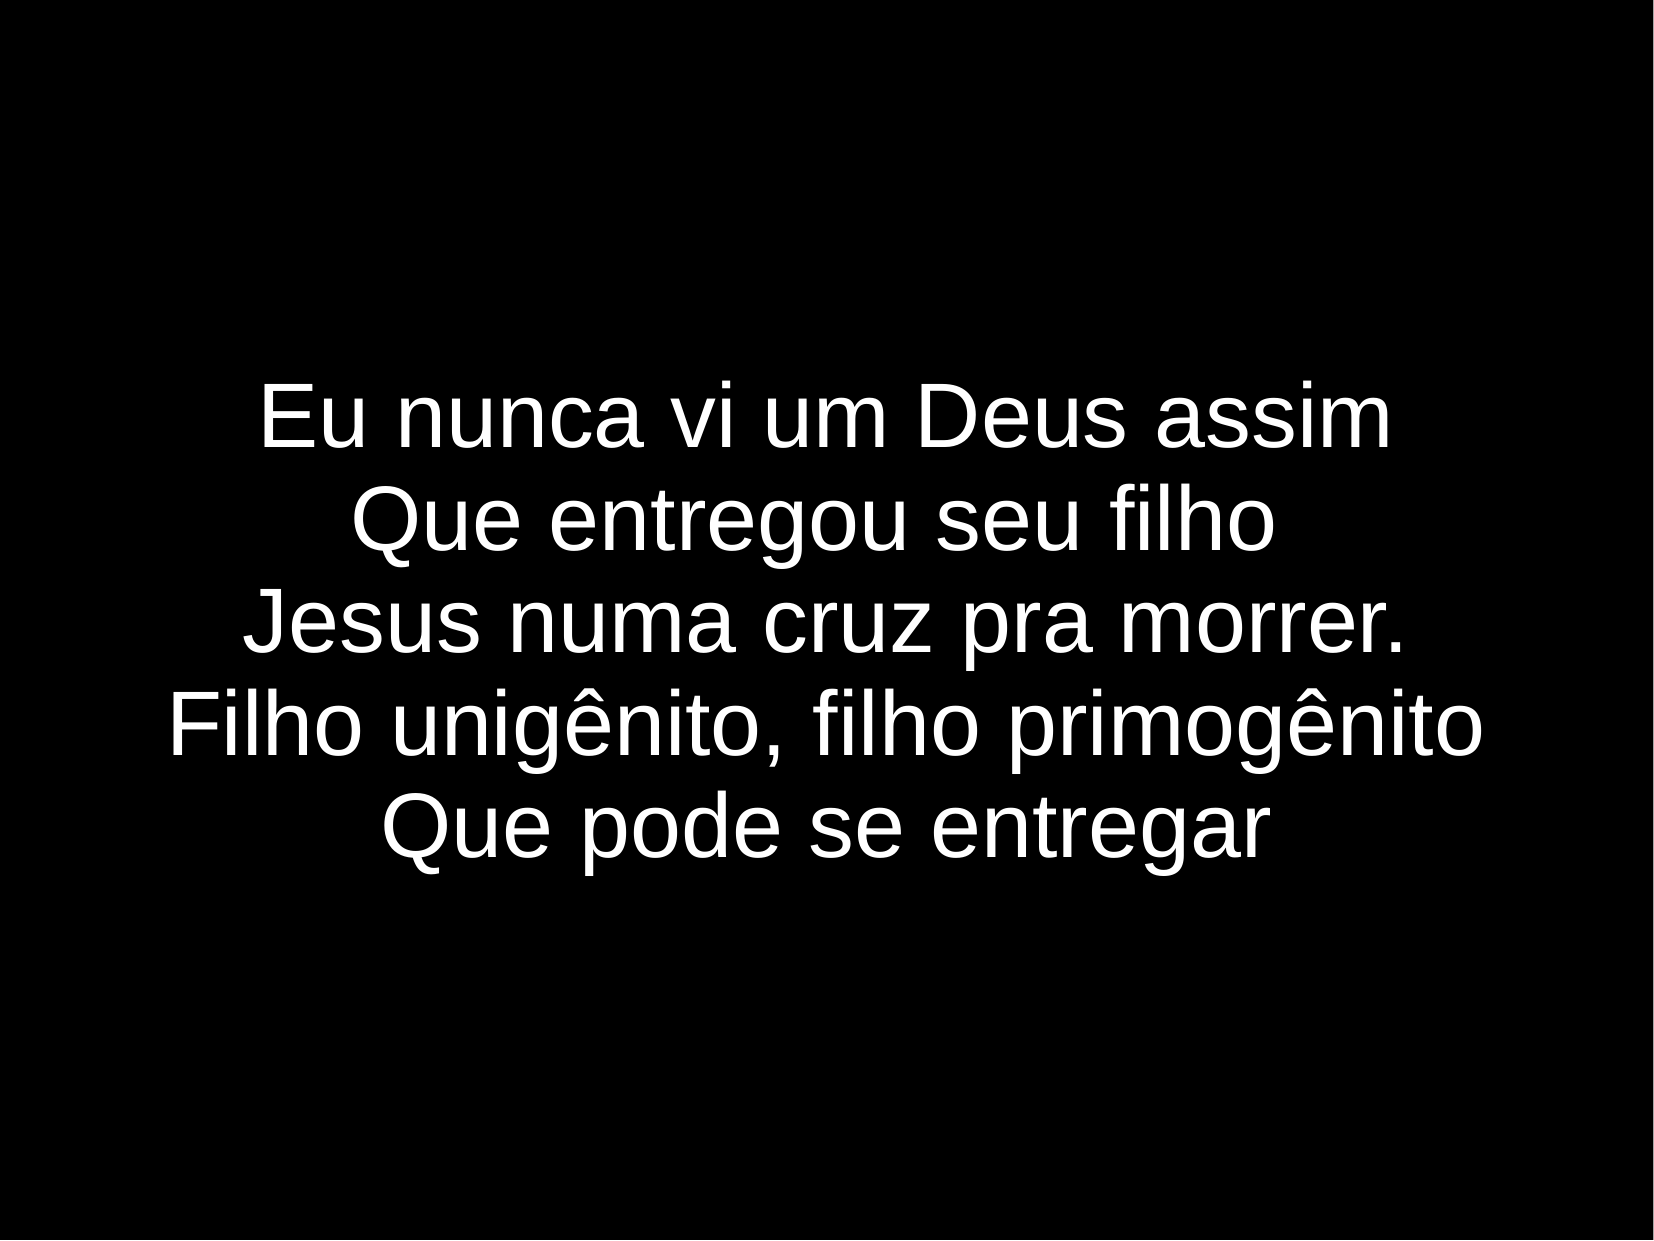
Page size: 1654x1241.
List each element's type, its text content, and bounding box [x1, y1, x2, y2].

subtitle Eu nunca vi um Deus assim Que entregou seu filho Jesus numa cruz pra morrer. Filho unigênito, filho primogênito Que pode se entregar [82, 49, 1571, 1193]
